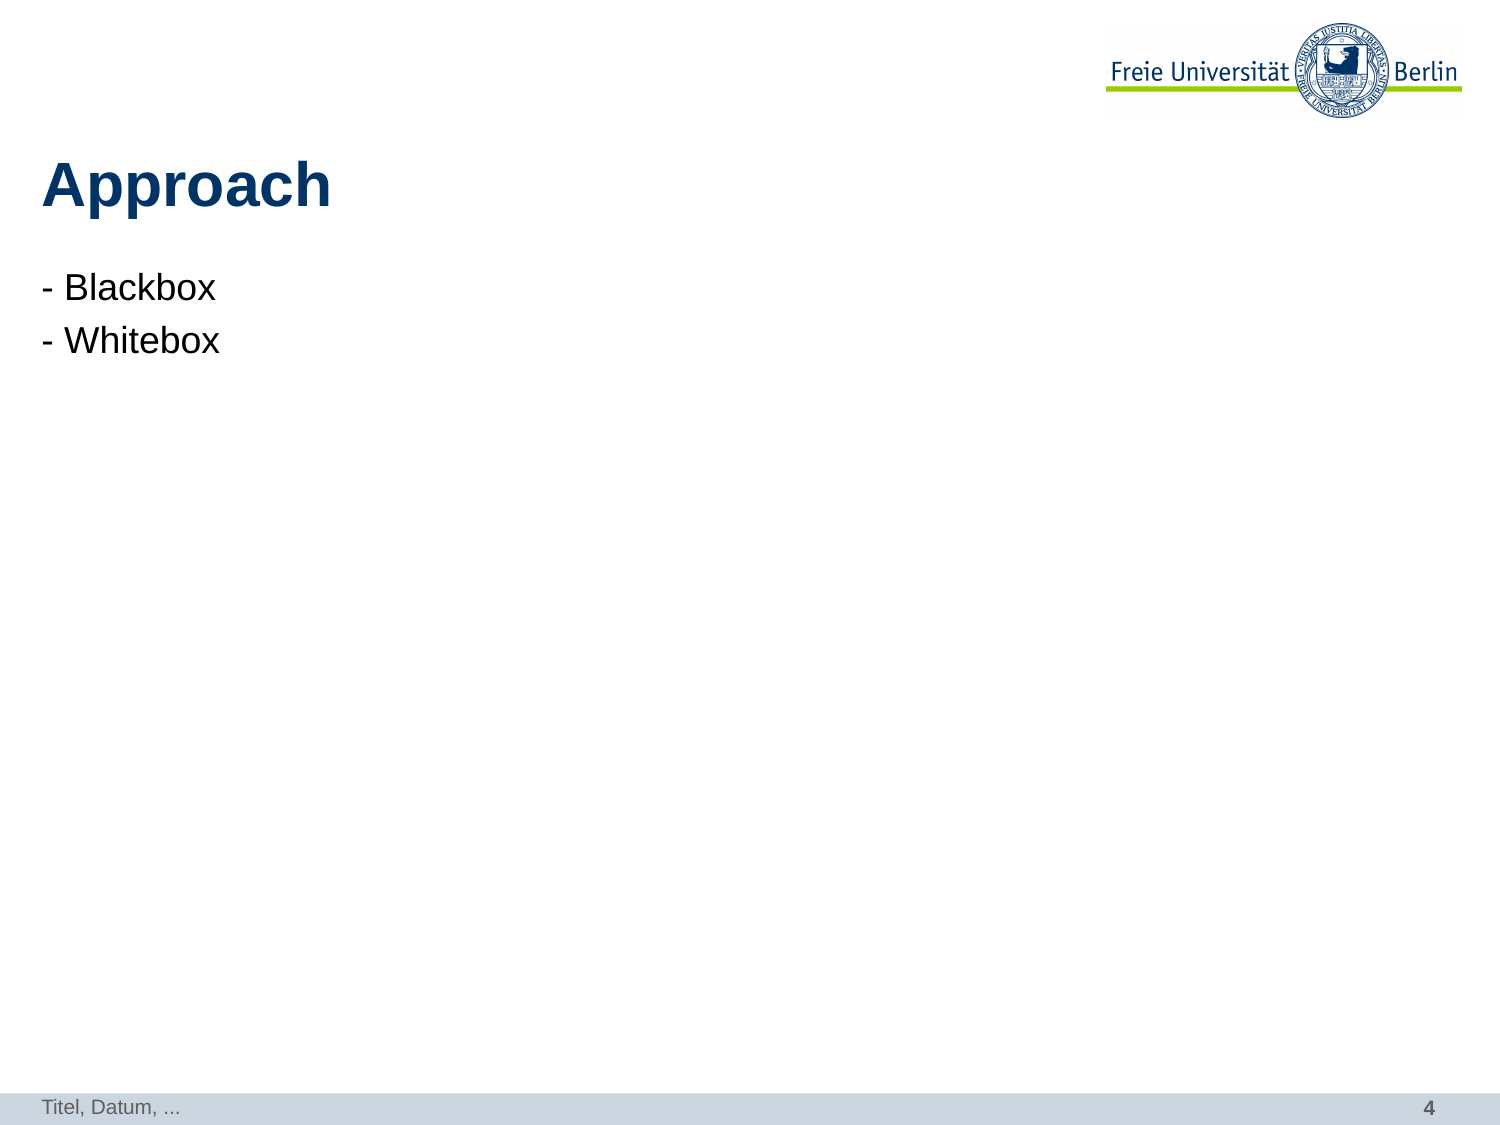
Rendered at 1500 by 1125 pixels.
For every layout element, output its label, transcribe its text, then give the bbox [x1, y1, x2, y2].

picture [1106, 23, 1462, 118]
list - Blackbox - Whitebox [41, 265, 1460, 919]
title Approach [41, 149, 1460, 221]
